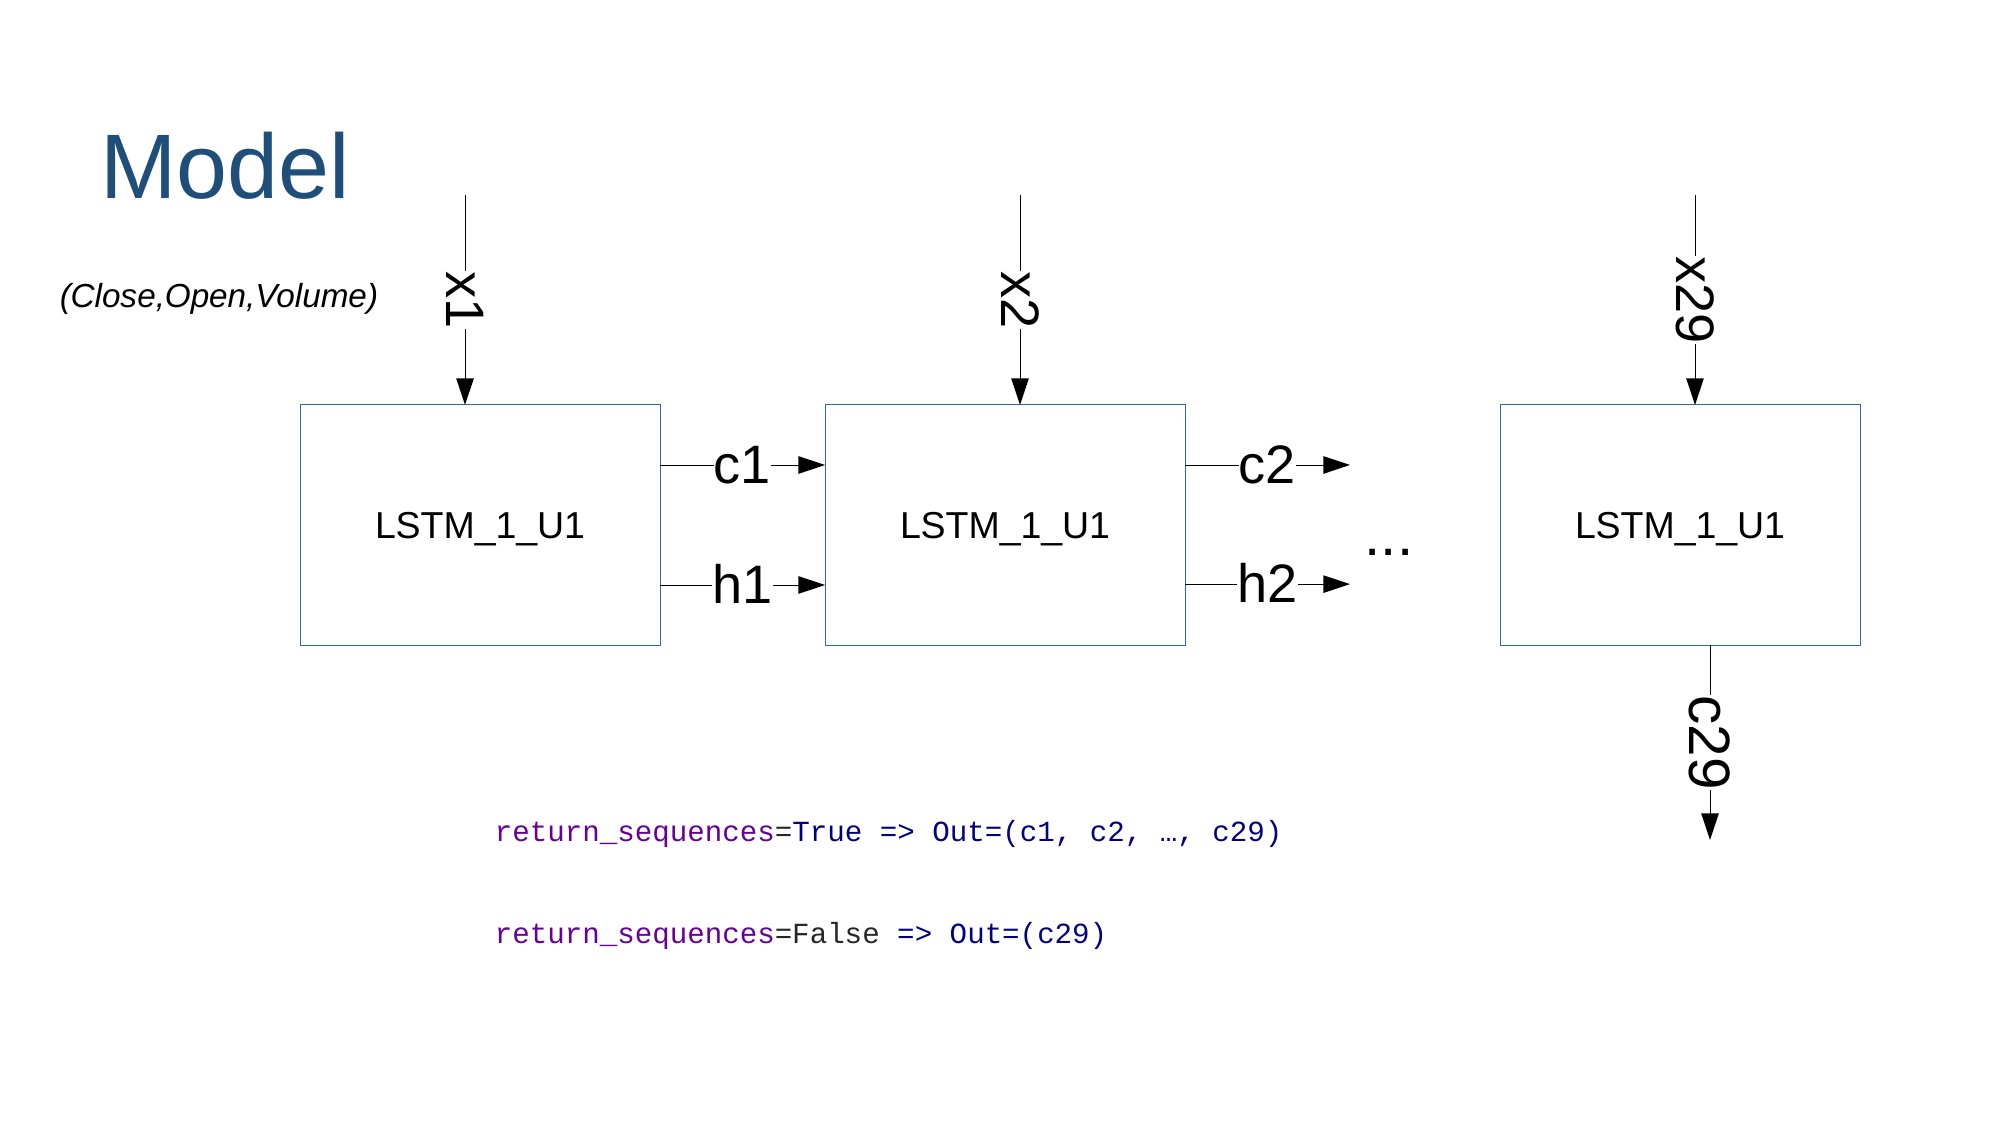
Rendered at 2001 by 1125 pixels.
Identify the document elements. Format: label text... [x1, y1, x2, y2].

title Model [85, 59, 1460, 278]
text_box LSTM_1_U1 [1500, 404, 1861, 646]
text_box LSTM_1_U1 [825, 404, 1186, 646]
text_box return_sequences=False => Out=(c29) [480, 912, 1140, 961]
text_box return_sequences=True => Out=(c1, c2, …, c29) [480, 809, 1315, 858]
text_box ... [1350, 495, 1429, 575]
text_box (Close,Open,Volume) [45, 270, 421, 361]
text_box LSTM_1_U1 [300, 404, 661, 646]
